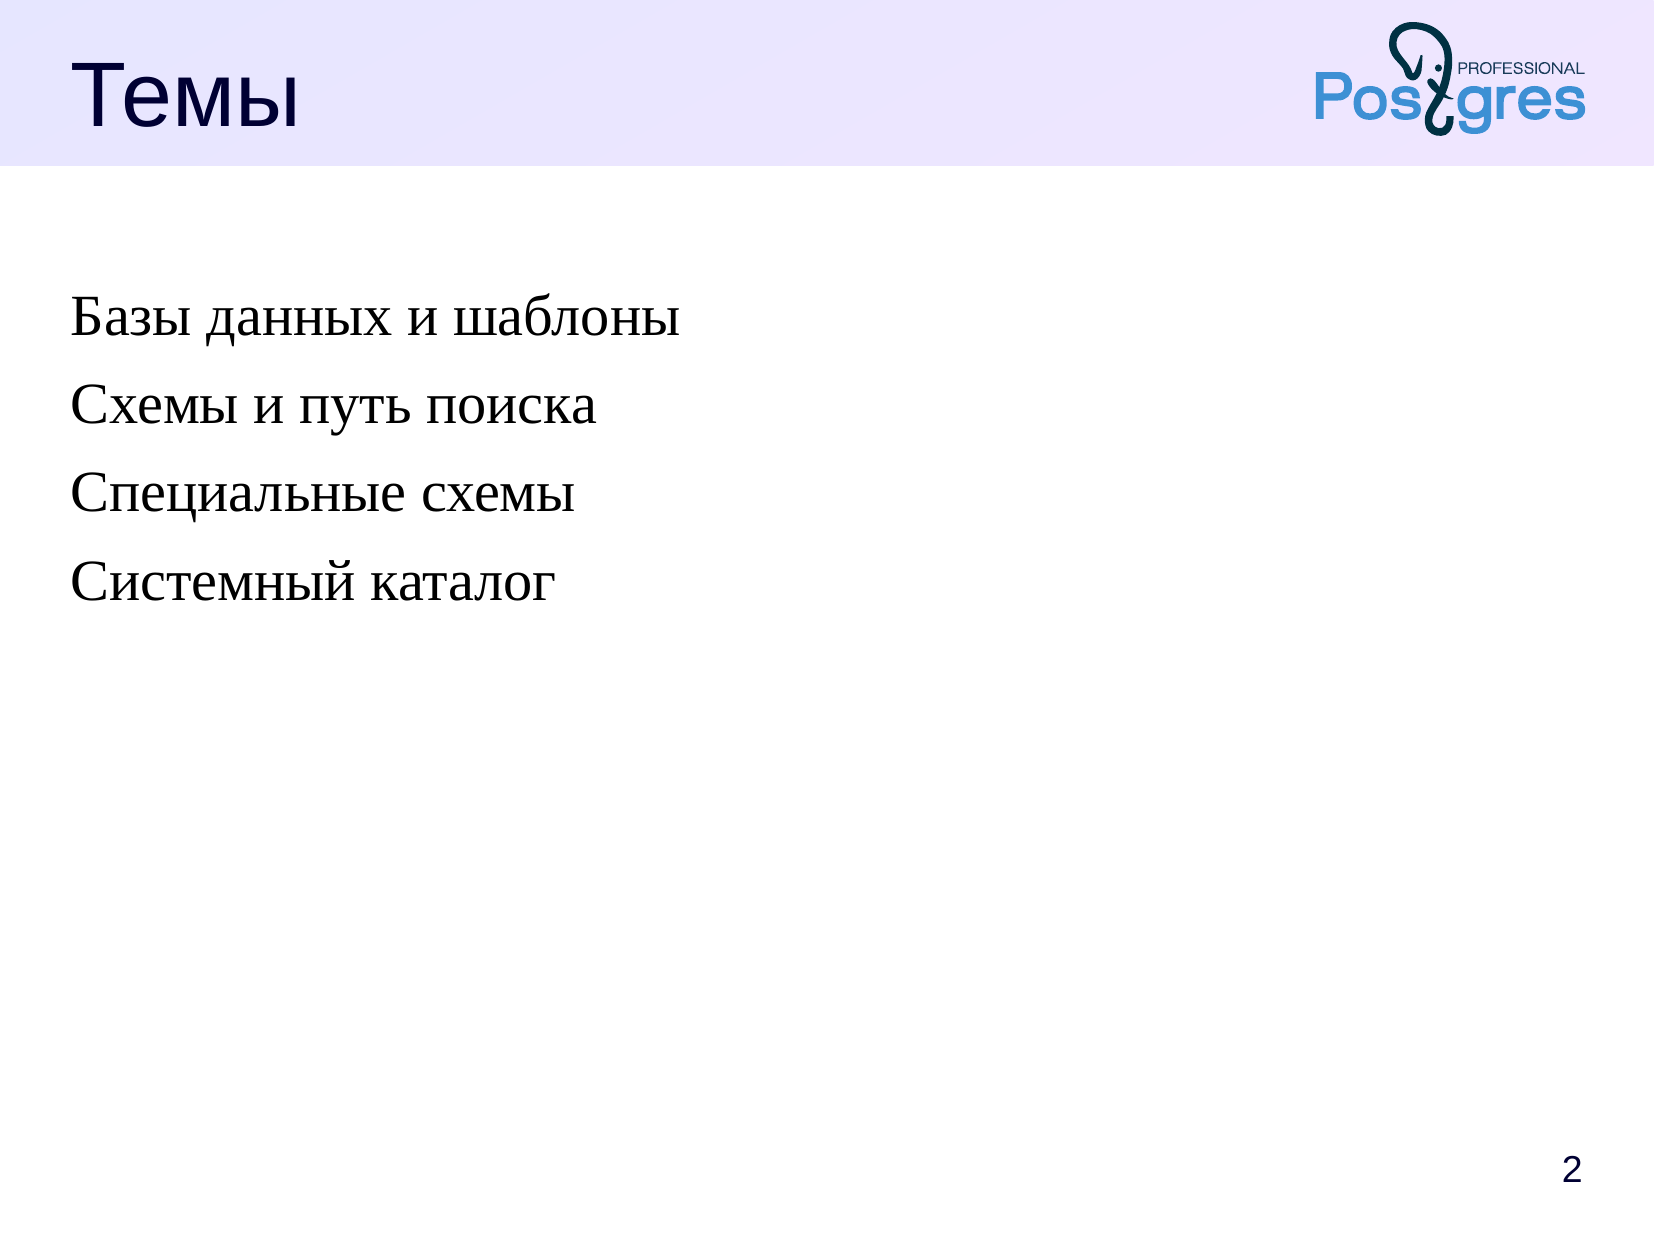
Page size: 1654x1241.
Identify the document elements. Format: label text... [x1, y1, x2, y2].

list Базы данных и шаблоны Схемы и путь поиска Специальные схемы Системный каталог [70, 283, 1583, 1141]
title Темы [70, 43, 1241, 147]
